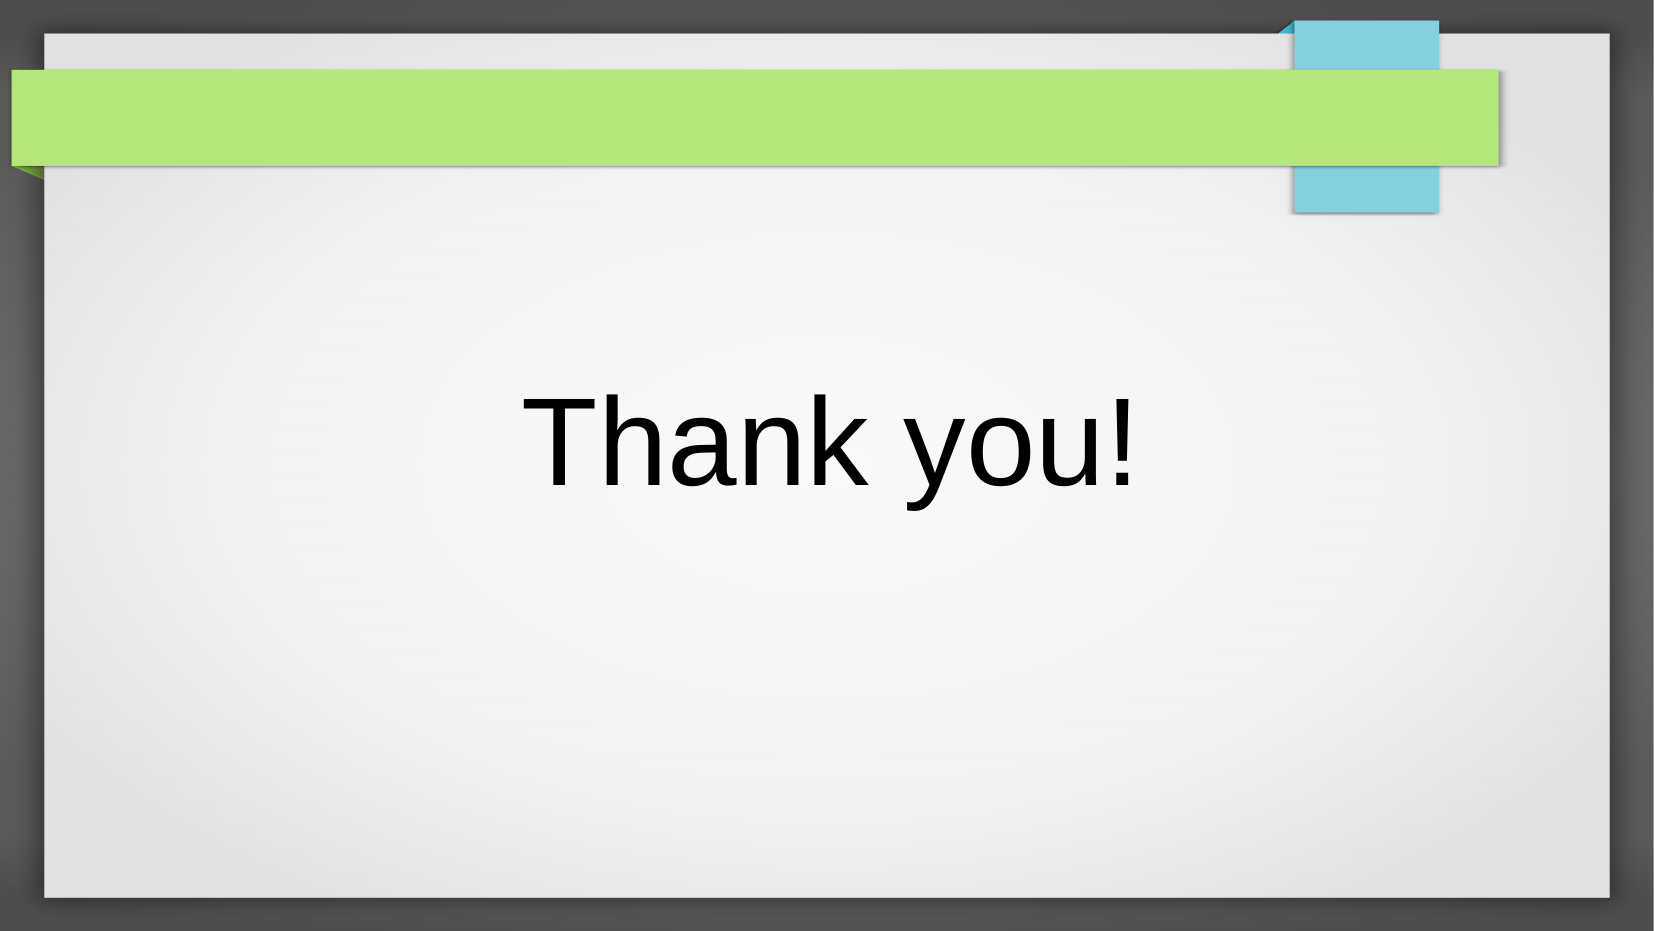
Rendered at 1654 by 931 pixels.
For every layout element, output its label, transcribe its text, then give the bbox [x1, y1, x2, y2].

title Thank you! [86, 231, 1576, 652]
picture [0, 0, 1654, 931]
